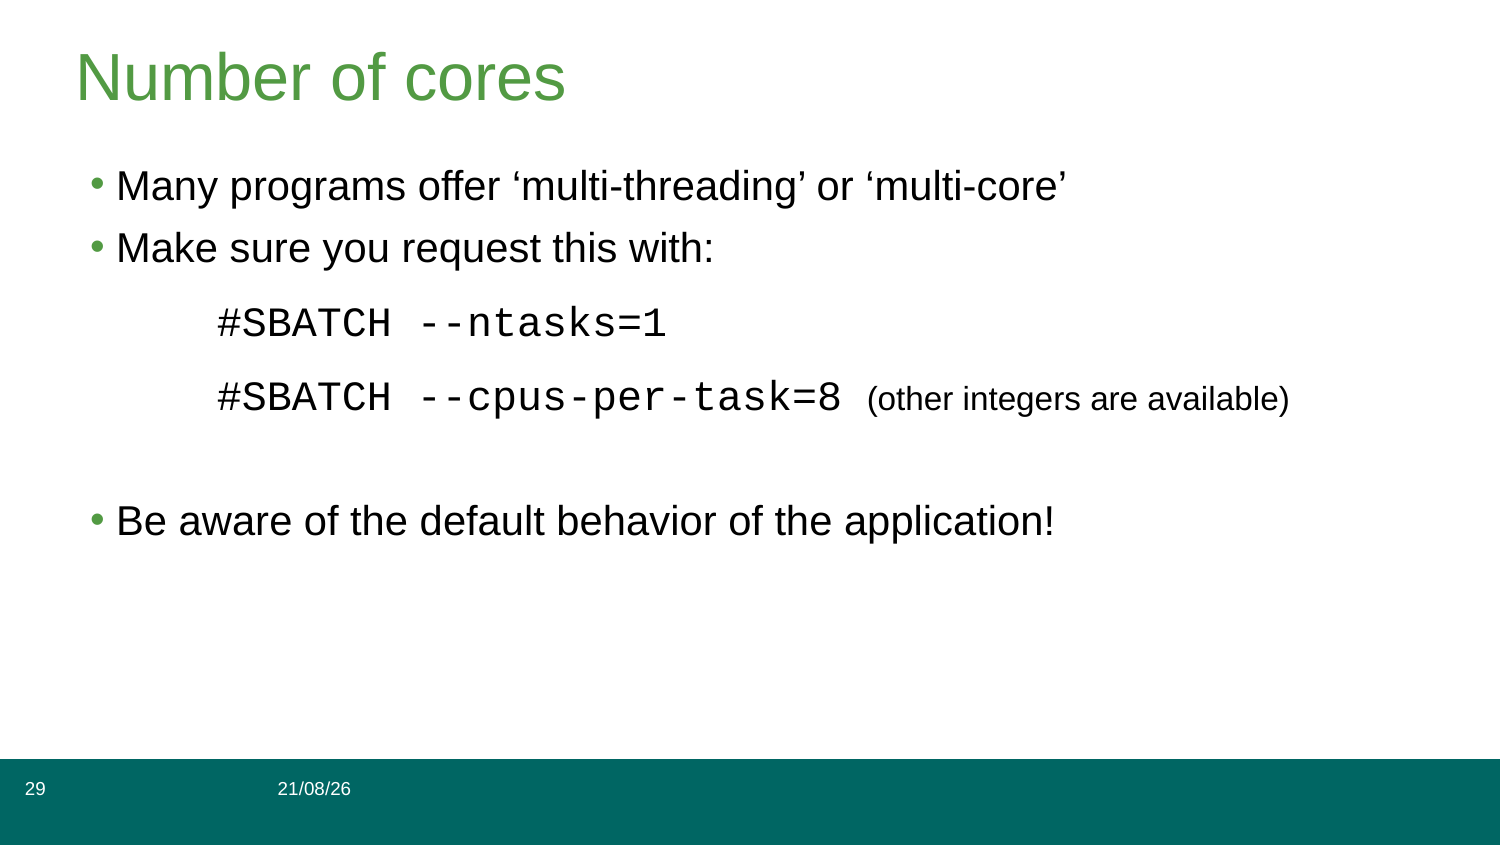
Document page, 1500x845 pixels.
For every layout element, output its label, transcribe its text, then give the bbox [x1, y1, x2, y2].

text_box 19/03/19 [277, 776, 553, 799]
text_box <number> [24, 776, 76, 799]
list Many programs offer ‘multi-threading’ or ‘multi-core’ Make sure you request this with: #SBATCH --ntasks=1 #SBATCH --cpus-per-task=8 (other integers are available) Be aware of the default behavior of the application! [90, 158, 1463, 546]
title Number of cores [75, 33, 1425, 175]
